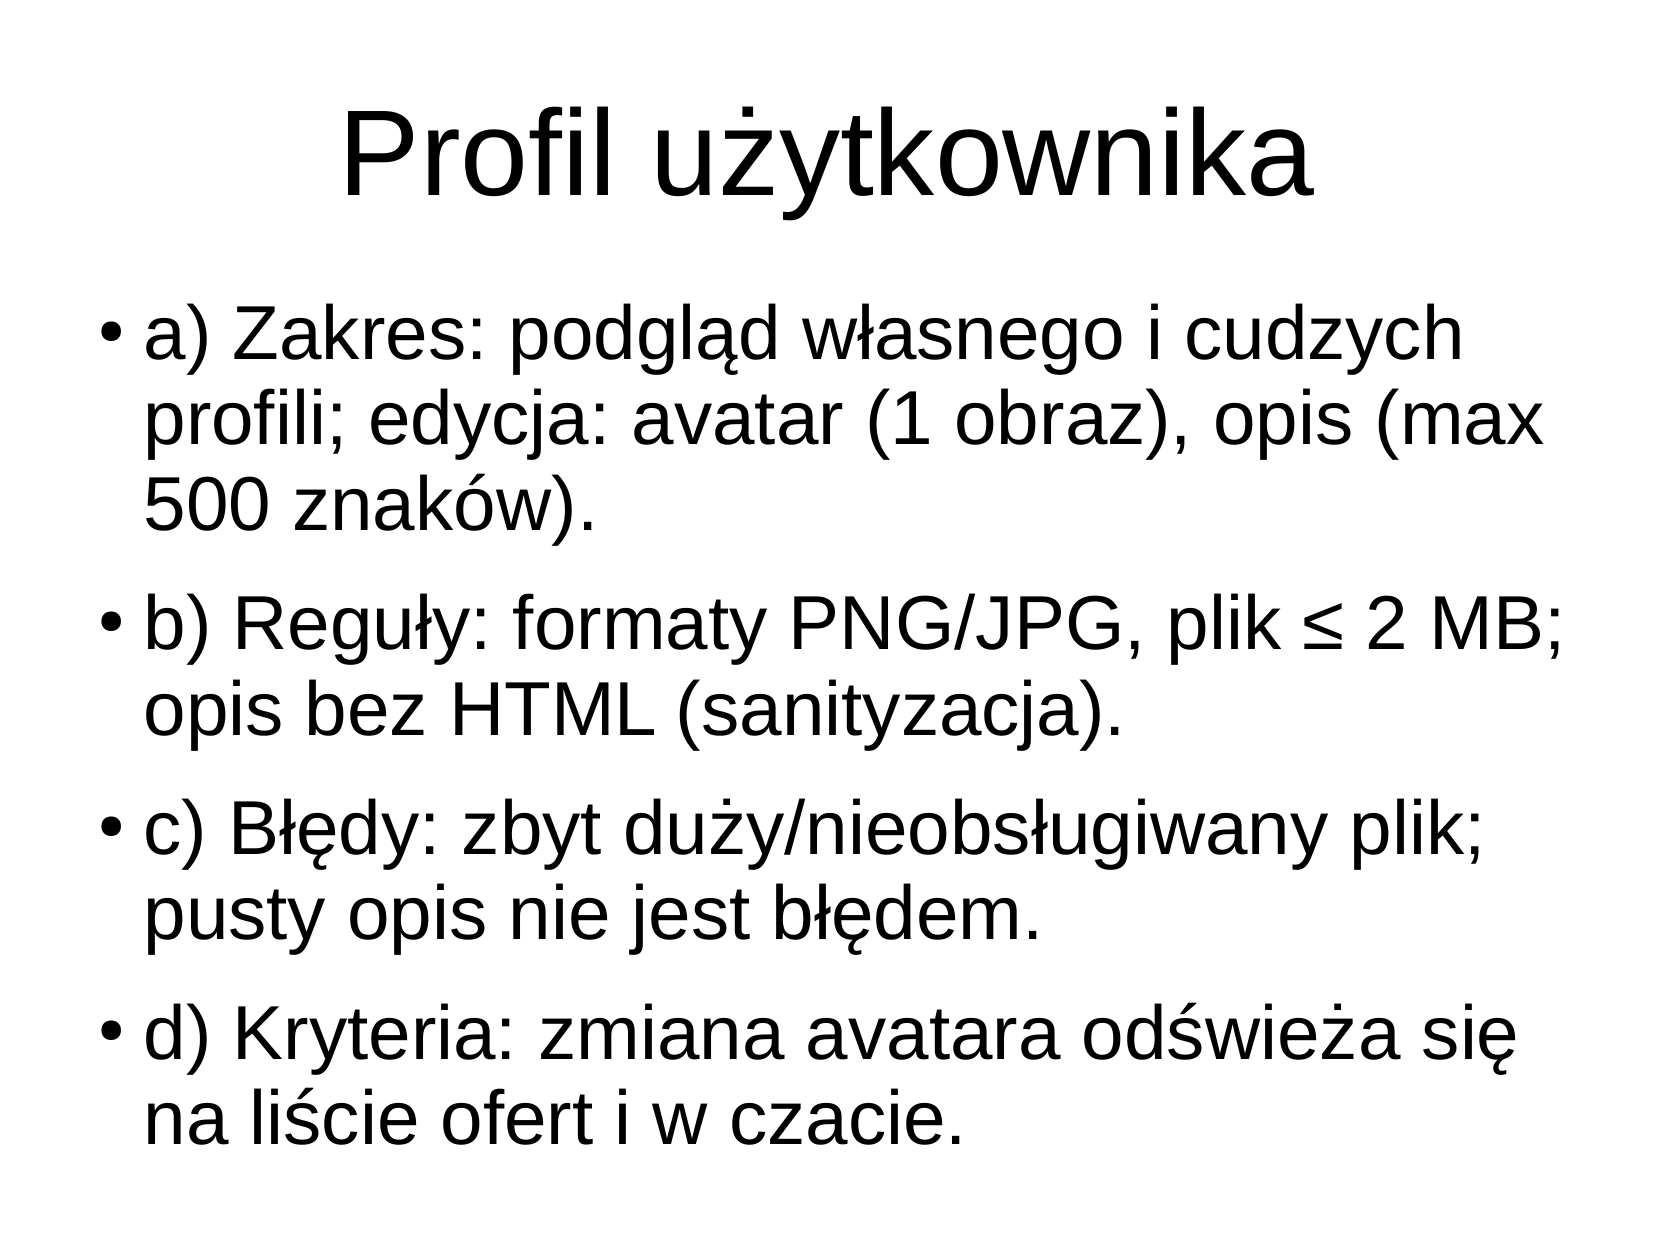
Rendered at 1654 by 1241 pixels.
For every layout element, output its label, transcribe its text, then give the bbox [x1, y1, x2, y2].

title Profil użytkownika [82, 84, 1571, 222]
list a) Zakres: podgląd własnego i cudzych profili; edycja: avatar (1 obraz), opis (max 500 znaków). b) Reguły: formaty PNG/JPG, plik ≤ 2 MB; opis bez HTML (sanityzacja). c) Błędy: zbyt duży/nieobsługiwany plik; pusty opis nie jest błędem. d) Kryteria: zmiana avatara odświeża się na liście ofert i w czacie. [82, 290, 1571, 1163]
